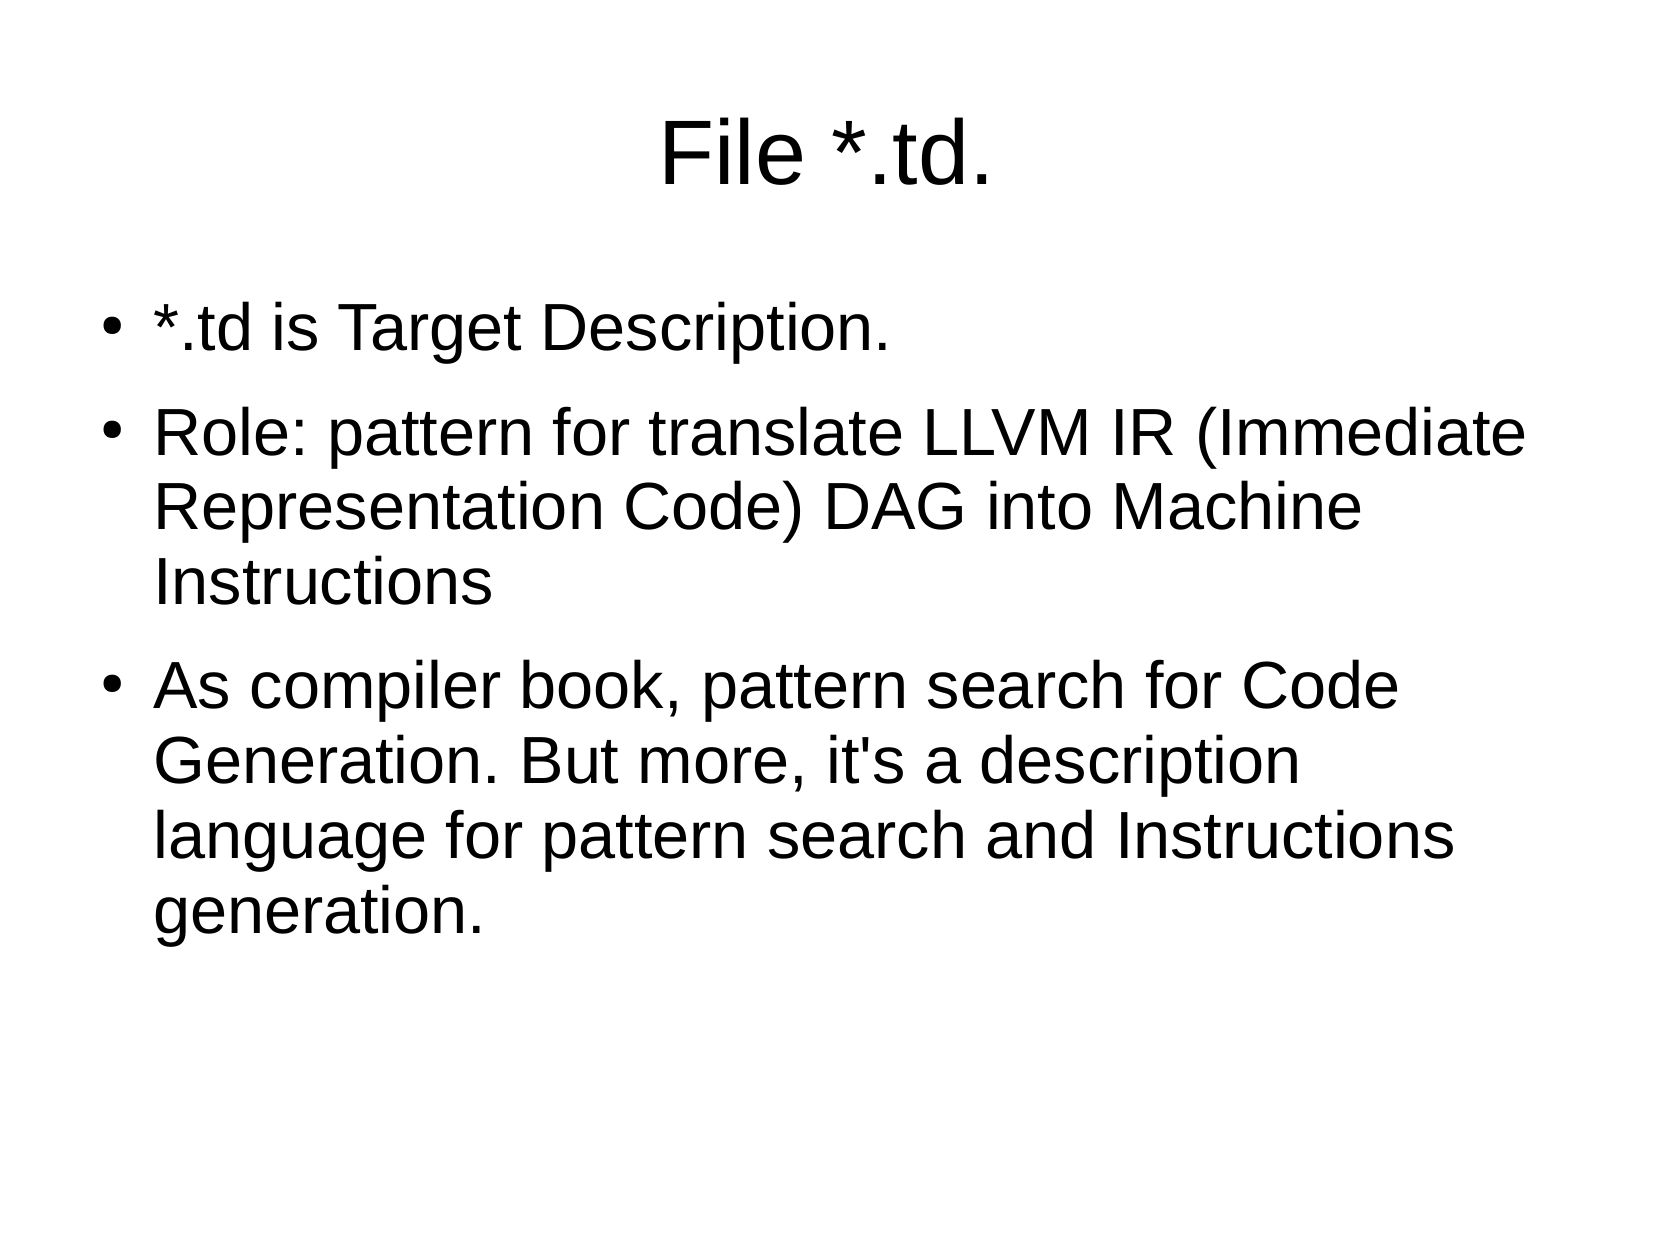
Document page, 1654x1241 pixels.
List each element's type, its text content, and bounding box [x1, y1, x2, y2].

title File *.td. [82, 49, 1571, 257]
list *.td is Target Description. Role: pattern for translate LLVM IR (Immediate Representation Code) DAG into Machine Instructions As compiler book, pattern search for Code Generation. But more, it's a description language for pattern search and Instructions generation. [82, 290, 1571, 1109]
